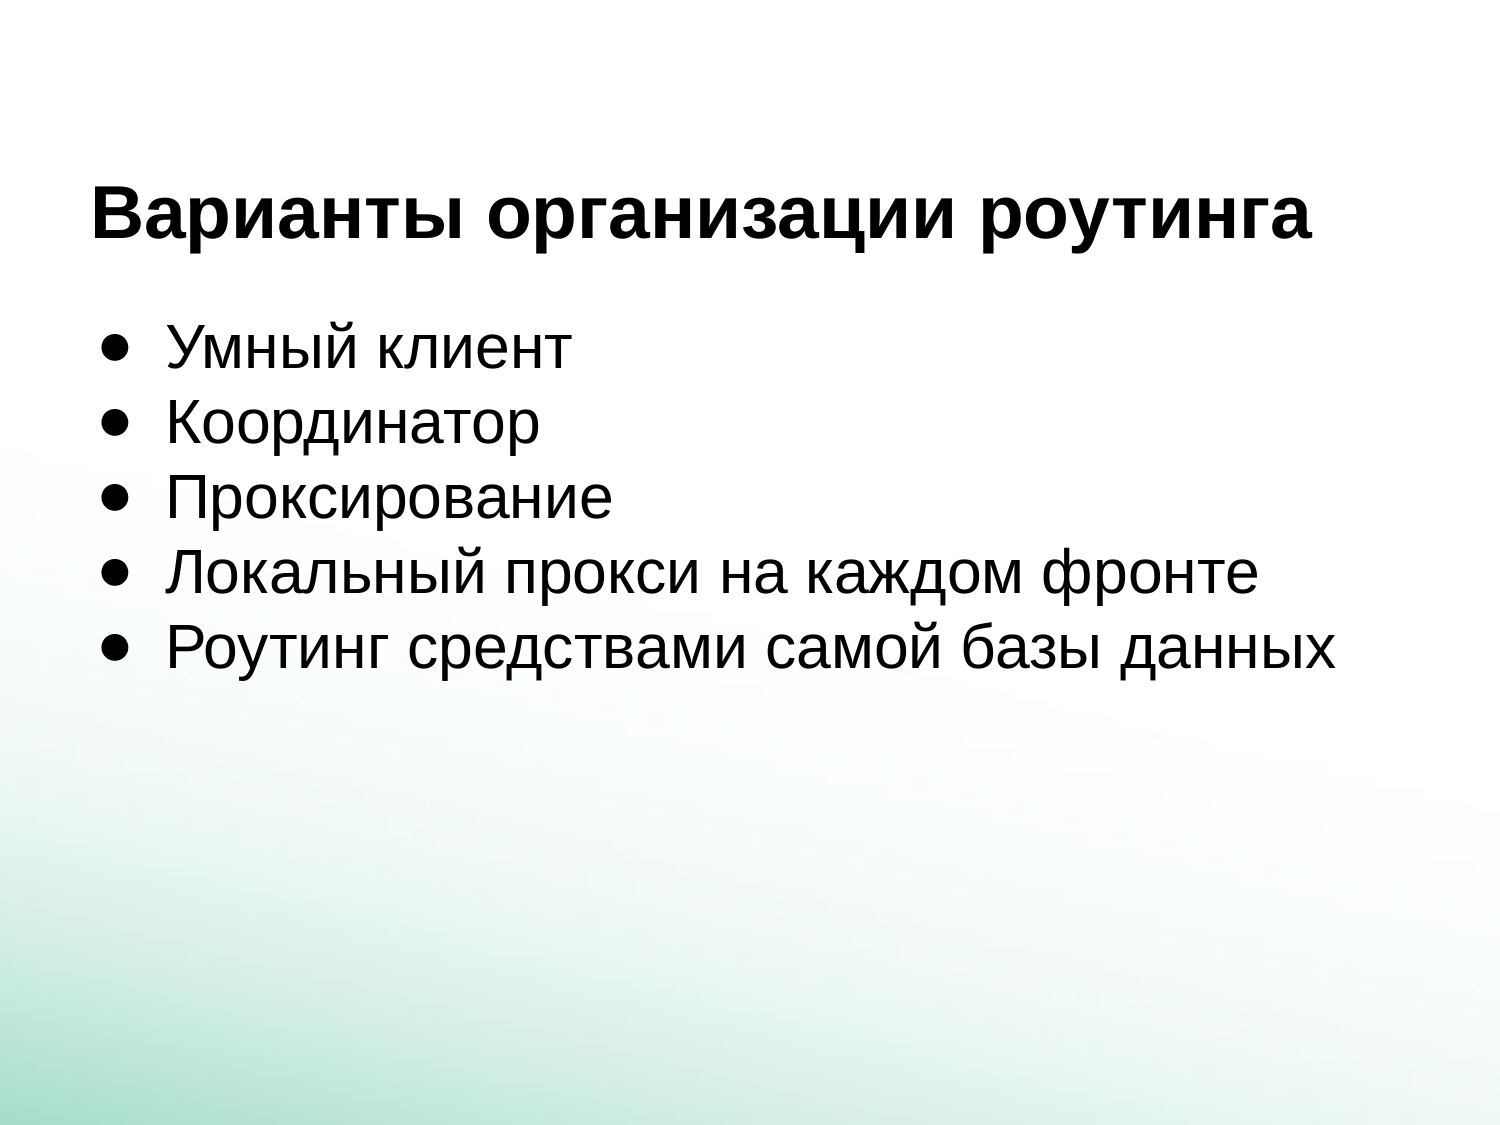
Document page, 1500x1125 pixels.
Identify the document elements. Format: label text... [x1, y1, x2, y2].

list Умный клиент Координатор Проксирование Локальный прокси на каждом фронте Роутинг средствами самой базы данных [75, 291, 1425, 903]
title Варианты организации роутинга [75, 128, 1425, 269]
picture [0, 0, 1500, 1125]
